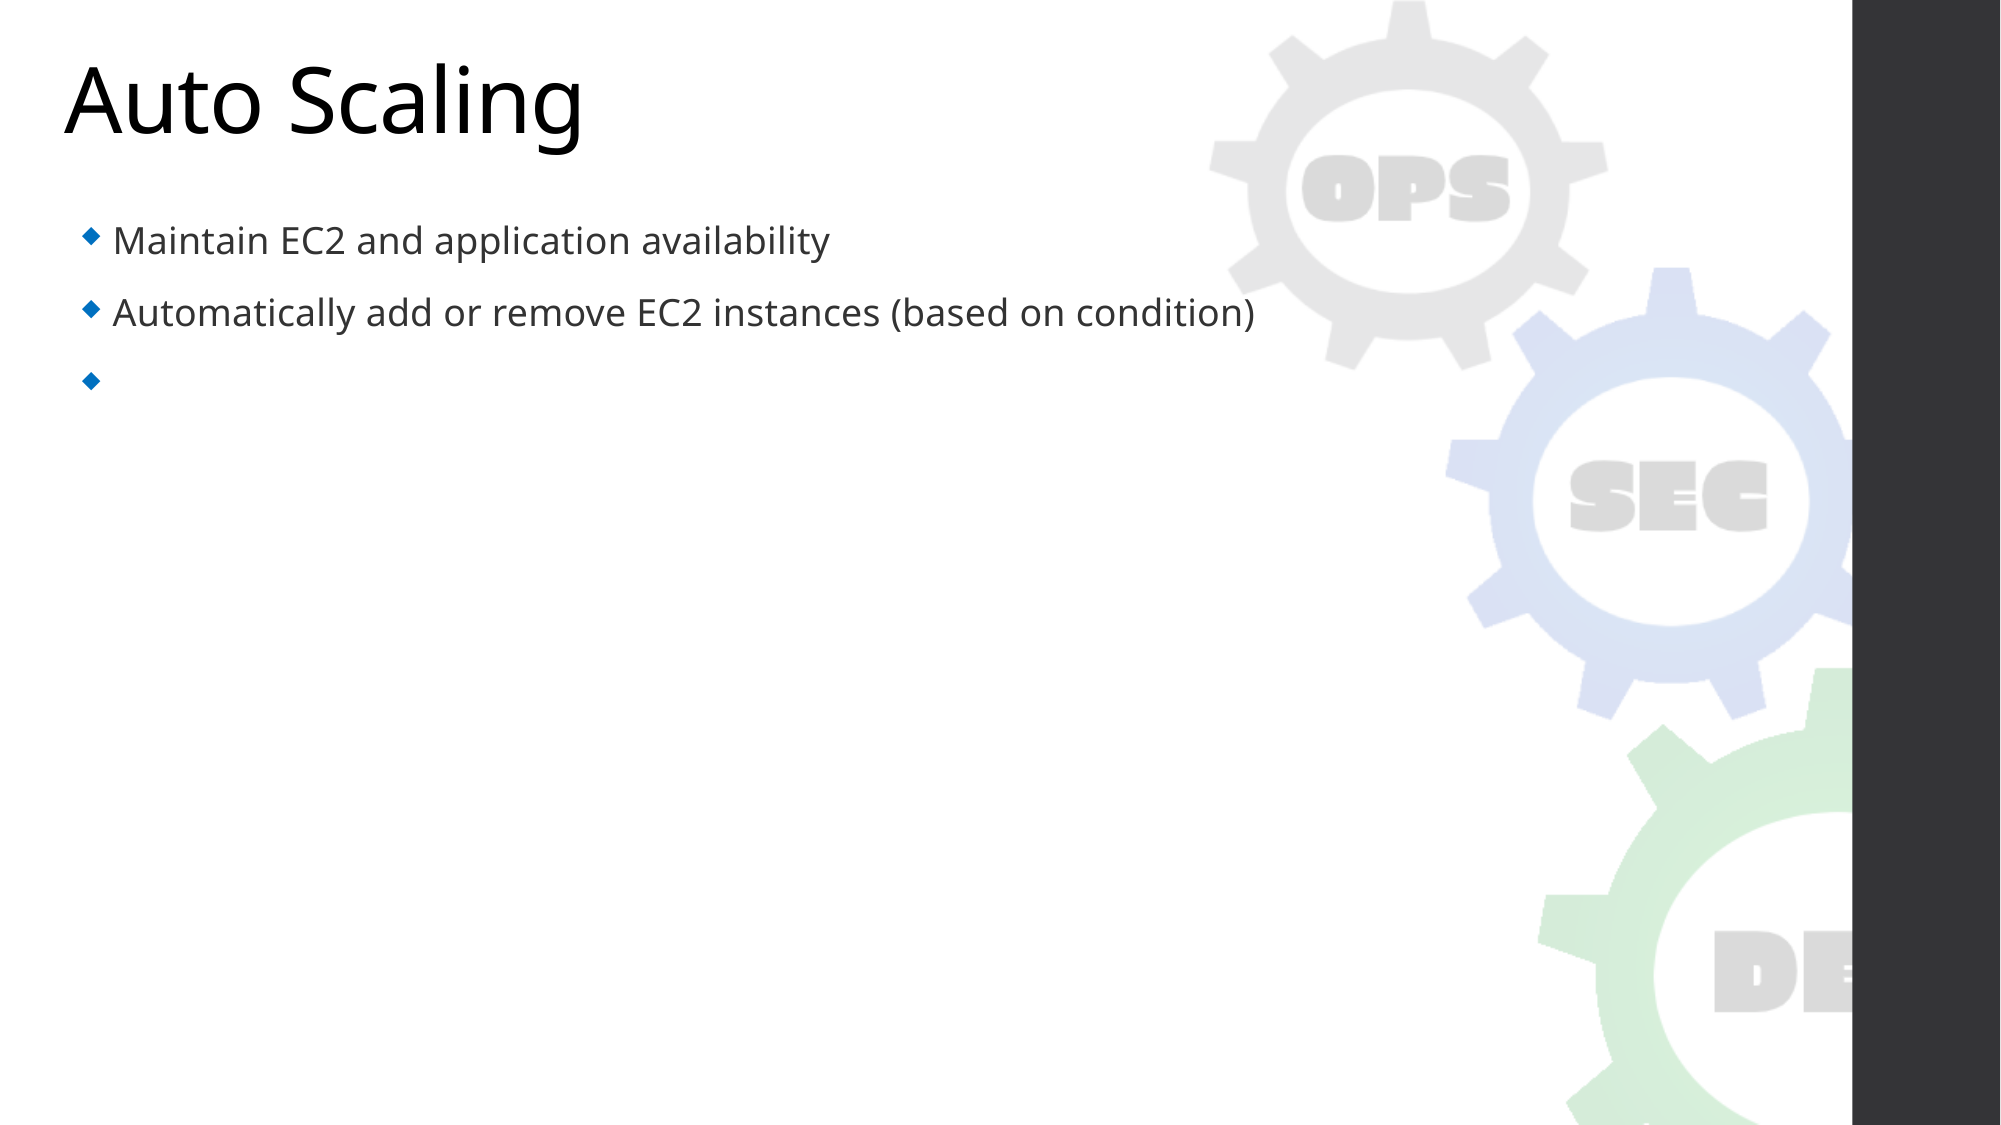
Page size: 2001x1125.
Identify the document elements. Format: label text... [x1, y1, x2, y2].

list Maintain EC2 and application availability Automatically add or remove EC2 instances (based on condition) [67, 212, 1801, 1088]
title Auto Scaling [64, 33, 1797, 166]
